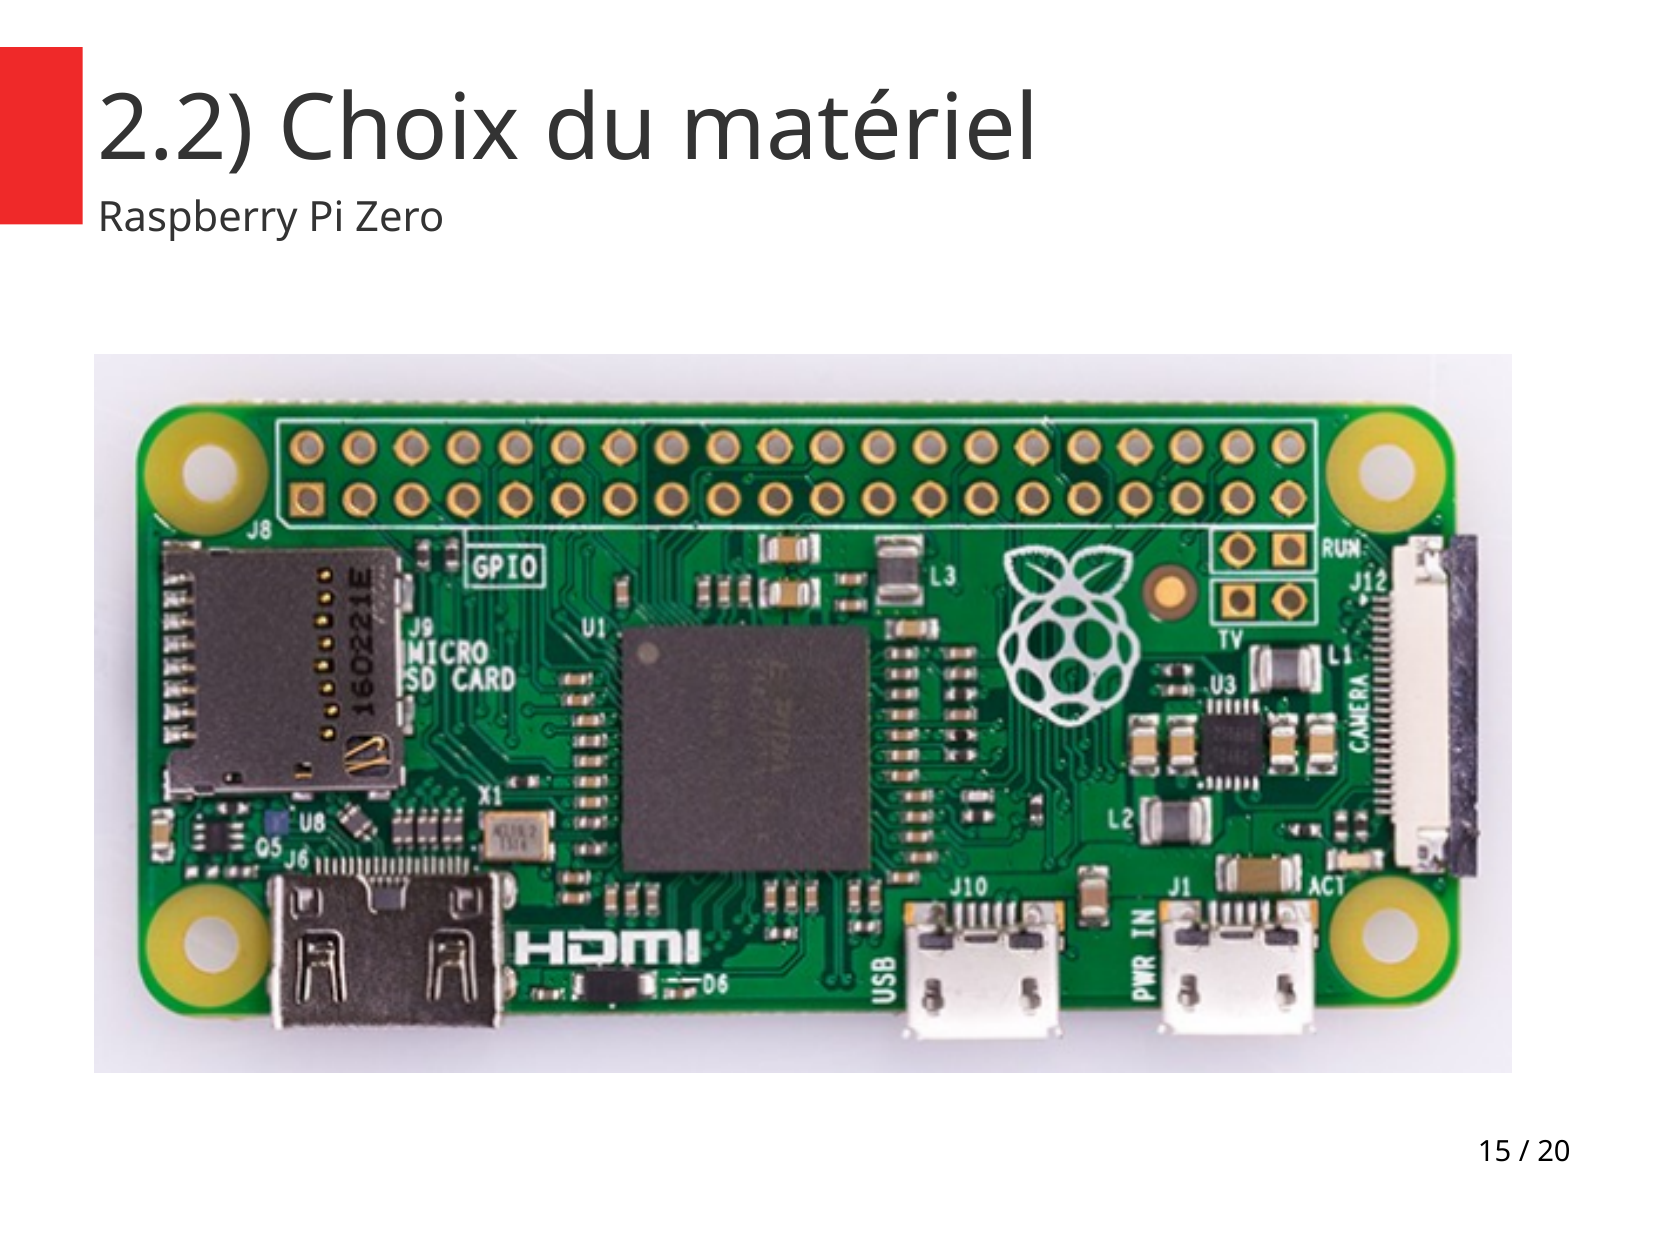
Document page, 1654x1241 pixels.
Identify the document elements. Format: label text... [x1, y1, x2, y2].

text_box 2.2) Choix du matériel Raspberry Pi Zero [82, 54, 1636, 225]
picture [94, 354, 1512, 1073]
